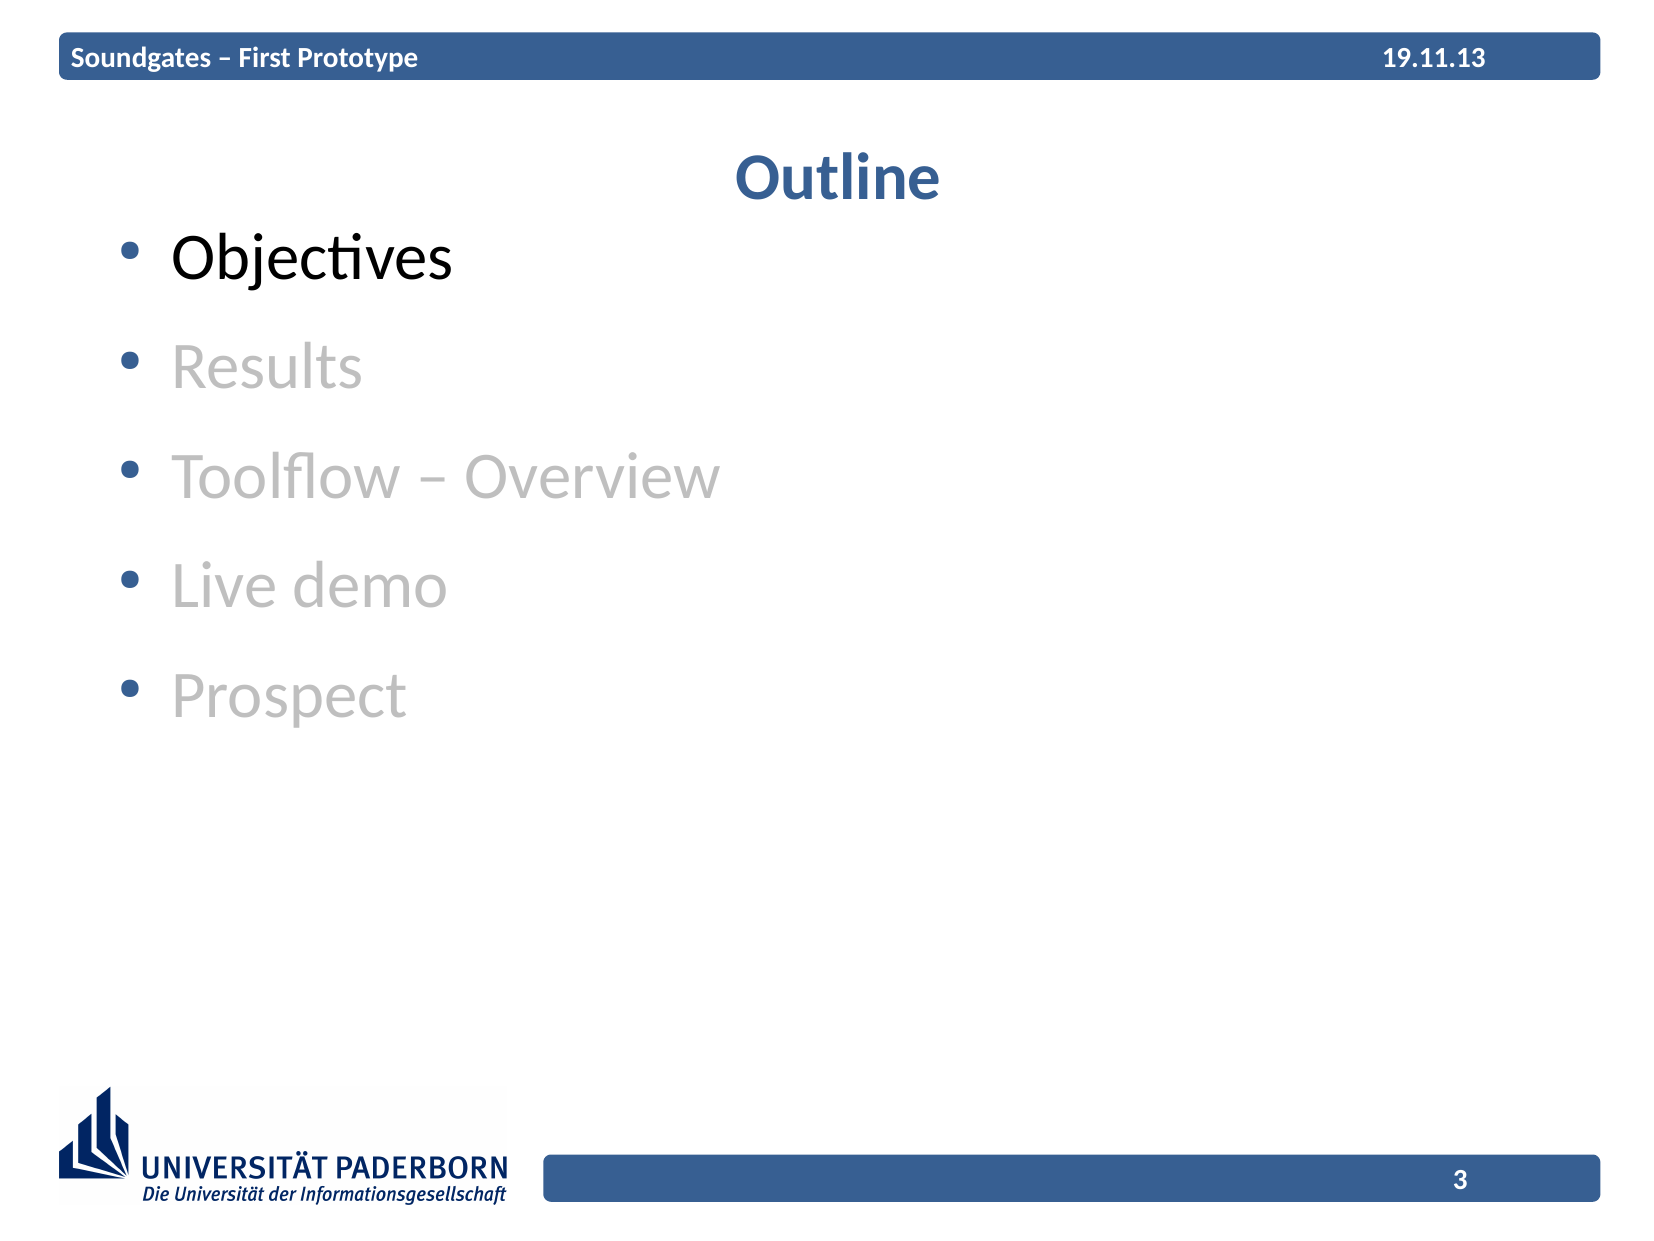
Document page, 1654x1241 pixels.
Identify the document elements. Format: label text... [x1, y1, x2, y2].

list Objectives Results Toolflow – Overview Live demo Prospect [82, 212, 1595, 1193]
text_box Soundgates – First Prototype [70, 32, 1359, 80]
text_box <number> [1452, 1193, 1583, 1202]
text_box 19.11.13 [1381, 32, 1583, 80]
title Outline [82, 121, 1595, 212]
picture [59, 1086, 507, 1205]
